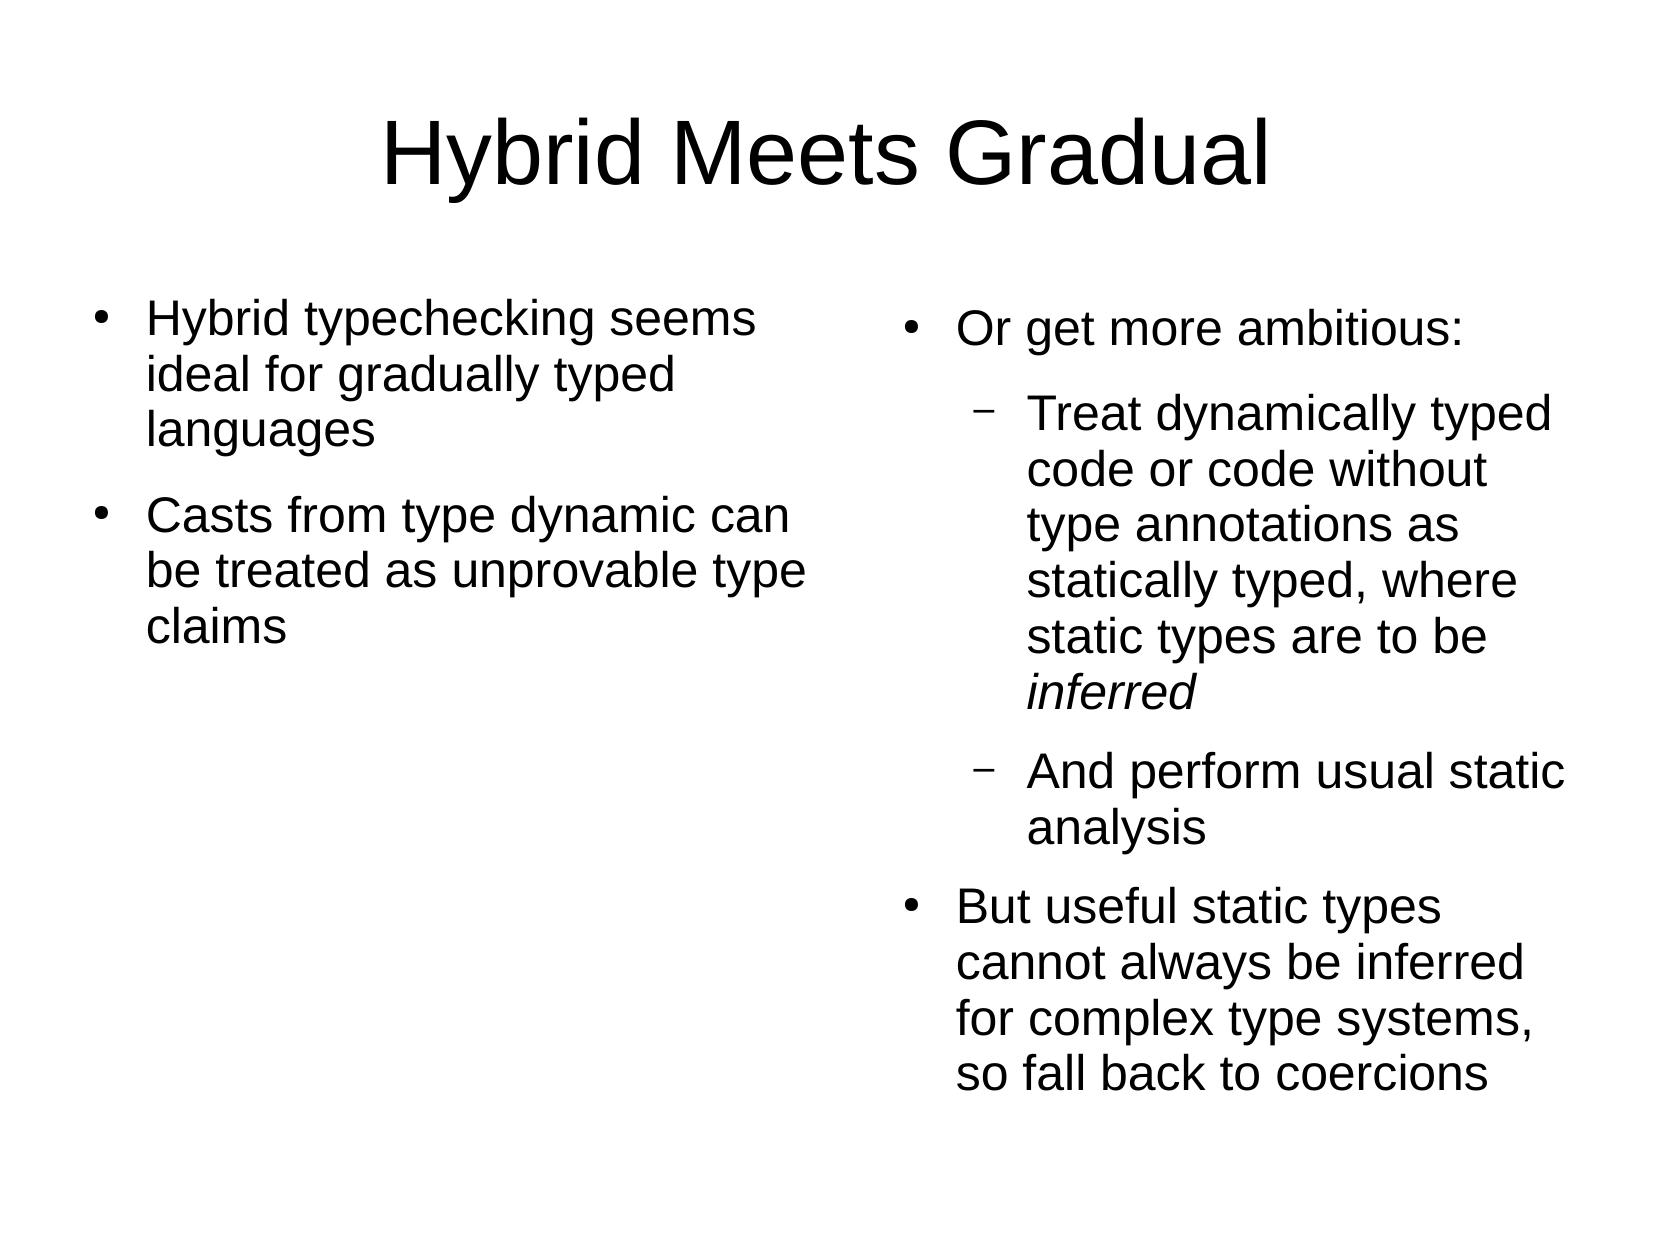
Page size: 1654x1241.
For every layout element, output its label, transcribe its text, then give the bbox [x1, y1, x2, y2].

title Hybrid Meets Gradual [82, 49, 1571, 257]
list Or get more ambitious: Treat dynamically typed code or code without type annotations as statically typed, where static types are to be inferred And perform usual static analysis But useful static types cannot always be inferred for complex type systems, so fall back to coercions [885, 300, 1594, 1119]
list Hybrid typechecking seems ideal for gradually typed languages Casts from type dynamic can be treated as unprovable type claims [75, 290, 826, 681]
